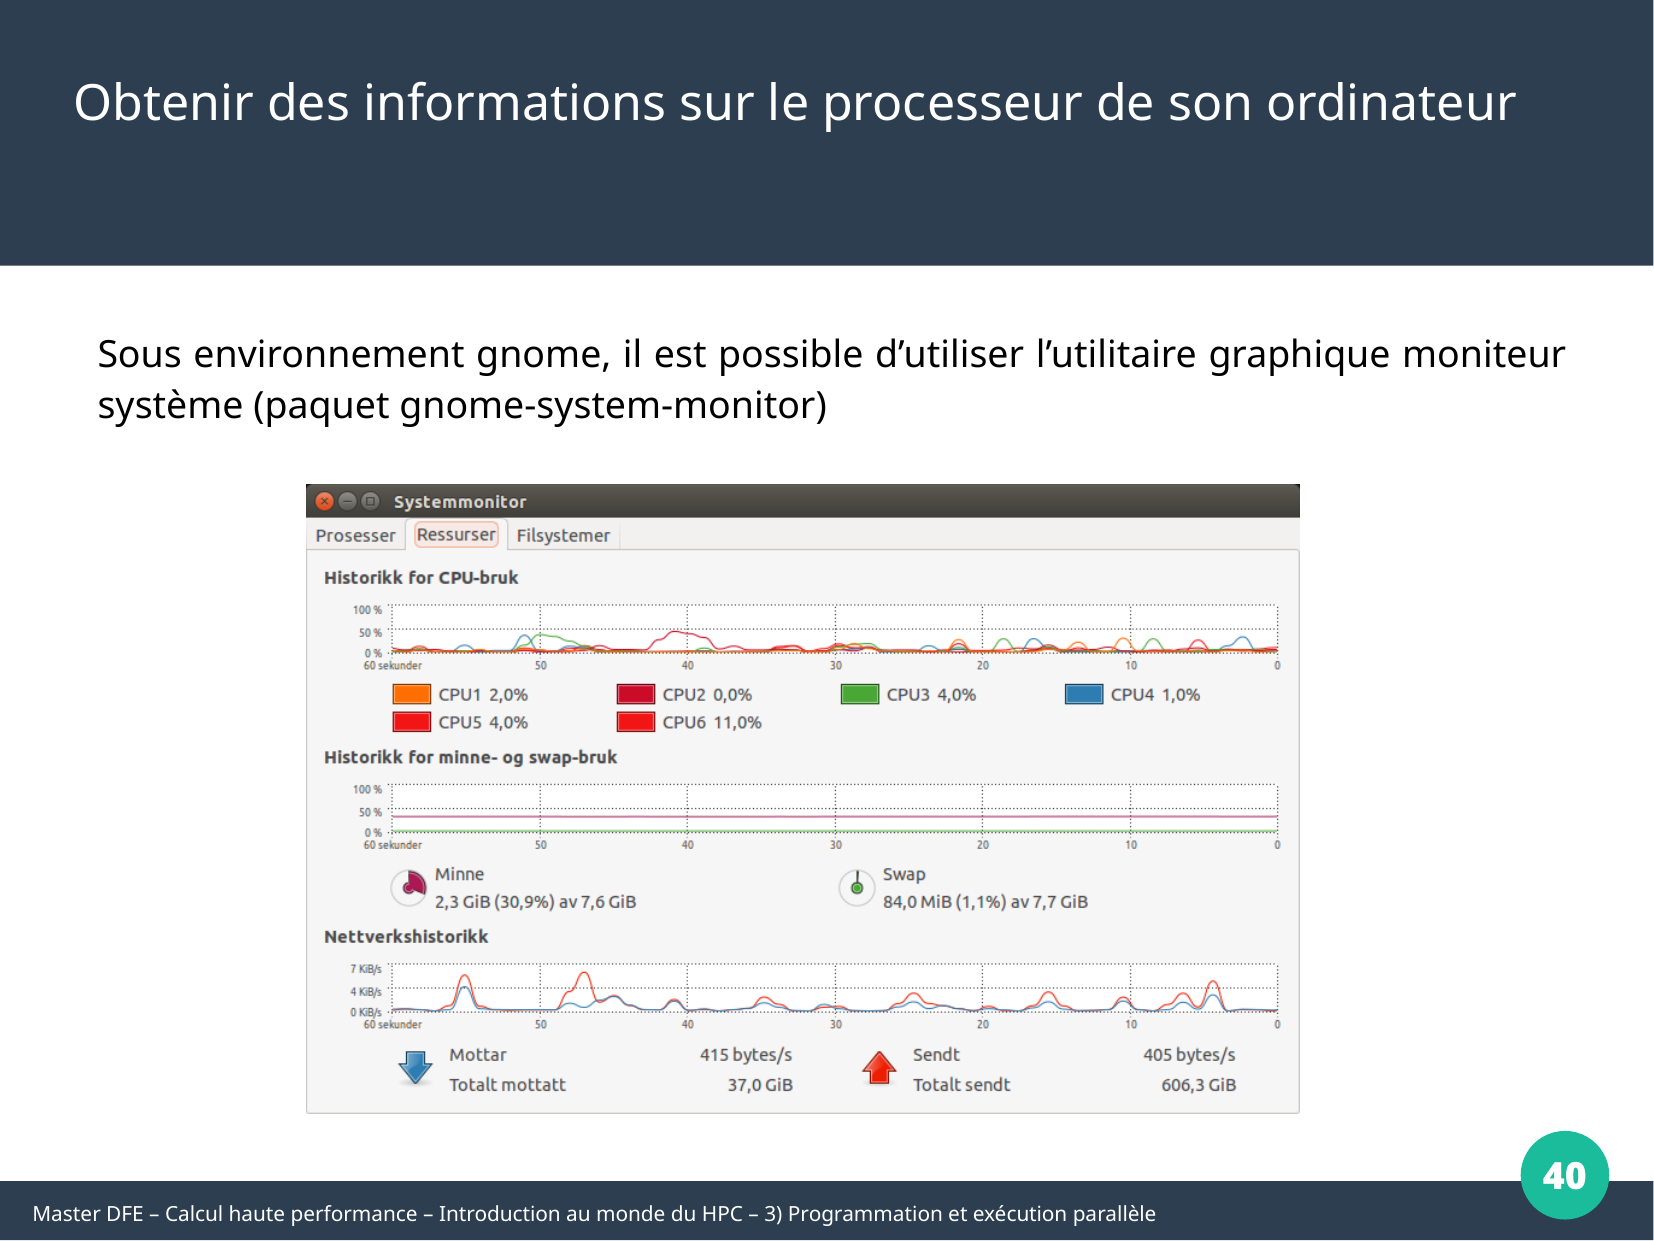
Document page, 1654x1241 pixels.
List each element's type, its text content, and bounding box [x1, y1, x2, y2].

text_box Sous environnement gnome, il est possible d’utiliser l’utilitaire graphique moniteur système (paquet gnome-system-monitor) [82, 320, 1583, 438]
text_box Master DFE – Calcul haute performance – Introduction au monde du HPC – 3) Programmation et exécution parallèle [17, 1191, 1436, 1235]
picture [306, 484, 1300, 1114]
text_box Obtenir des informations sur le processeur de son ordinateur [59, 59, 1619, 209]
